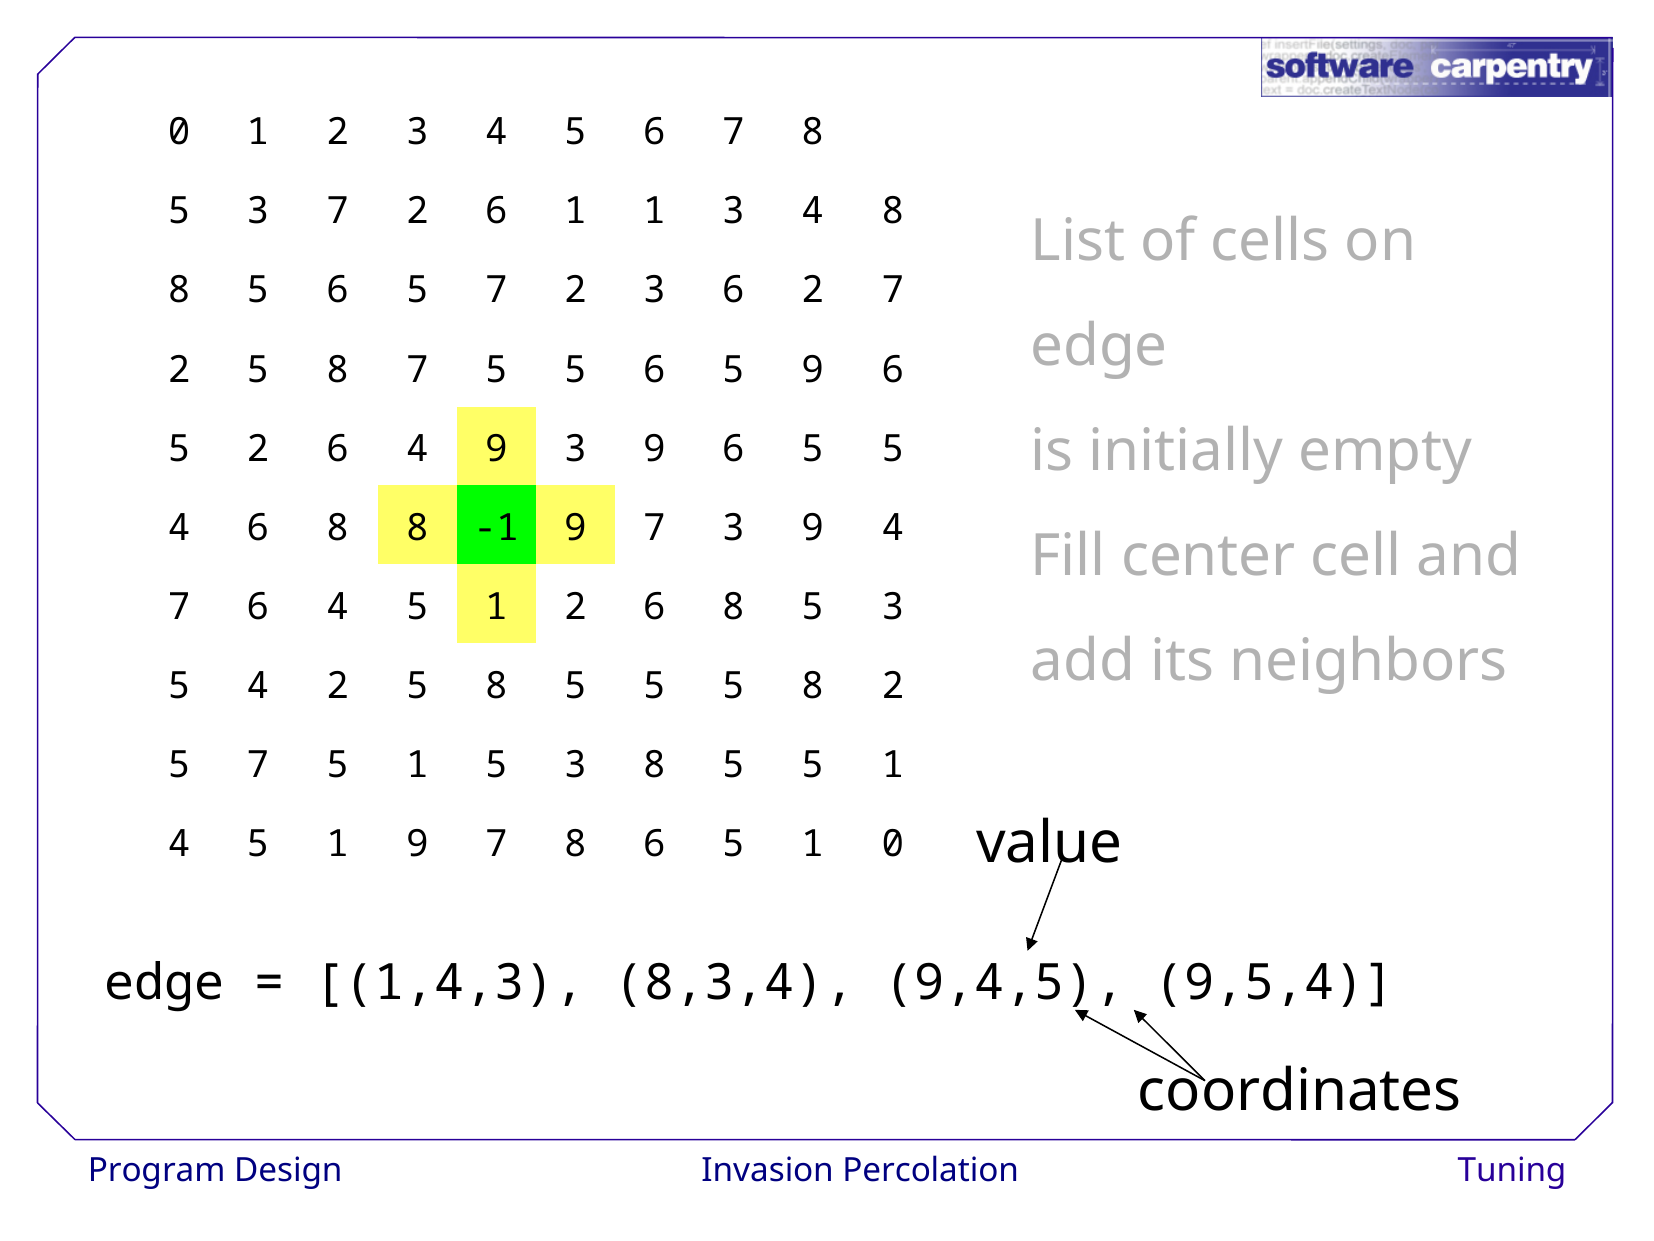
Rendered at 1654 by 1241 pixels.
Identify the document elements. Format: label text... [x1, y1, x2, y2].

table_cell 3 [694, 168, 773, 247]
table_cell 4 [140, 801, 219, 880]
table_cell 1 [773, 801, 853, 880]
table_cell 1 [297, 801, 378, 880]
table_cell 3 [536, 407, 615, 485]
text_box edge = [(1,4,3), (8,3,4), (9,4,5), (9,5,4)] [89, 927, 1508, 1034]
table_cell 9 [457, 407, 536, 485]
table_cell 5 [378, 643, 457, 722]
table_header 5 [536, 90, 615, 168]
table_cell 7 [140, 564, 219, 643]
table_header 7 [694, 90, 773, 168]
table_cell 6 [297, 247, 378, 328]
table_header 8 [773, 90, 853, 168]
table_cell 4 [378, 407, 457, 485]
table_cell 8 [140, 247, 219, 328]
table_cell 4 [140, 485, 219, 564]
table_cell 6 [219, 485, 297, 564]
text_box coordinates [1123, 1009, 1627, 1131]
table_cell 9 [773, 328, 853, 407]
table_cell 9 [536, 485, 615, 564]
table_cell 8 [615, 722, 694, 801]
text_box value [961, 761, 1288, 883]
table_cell 8 [457, 643, 536, 722]
table_cell 6 [615, 801, 694, 880]
table_cell 5 [140, 168, 219, 247]
table_cell 3 [853, 564, 933, 643]
table_cell 2 [773, 247, 853, 328]
table_cell 5 [773, 407, 853, 485]
table_cell 6 [297, 407, 378, 485]
table_cell 5 [140, 643, 219, 722]
table_cell 1 [853, 722, 933, 801]
table_cell 6 [853, 328, 933, 407]
table_cell 4 [219, 643, 297, 722]
table_cell 8 [853, 168, 933, 247]
table_cell 3 [615, 247, 694, 328]
table_cell 4 [773, 168, 853, 247]
table_cell 7 [378, 328, 457, 407]
table_header 4 [457, 90, 536, 168]
table_cell 6 [615, 328, 694, 407]
table_cell 2 [853, 643, 933, 722]
table_cell 2 [378, 168, 457, 247]
table_header 6 [615, 90, 694, 168]
table_cell 0 [853, 801, 933, 880]
table_header 3 [378, 90, 457, 168]
table_header 2 [297, 90, 378, 168]
table_cell 5 [378, 564, 457, 643]
table_cell 5 [140, 407, 219, 485]
table_cell 7 [457, 247, 536, 328]
table_cell 1 [615, 168, 694, 247]
table_header 1 [219, 90, 297, 168]
table_cell 7 [219, 722, 297, 801]
table_cell 6 [457, 168, 536, 247]
table_cell 1 [536, 168, 615, 247]
table_cell 2 [219, 407, 297, 485]
table_cell 5 [140, 722, 219, 801]
table_cell 6 [694, 247, 773, 328]
text_box coordinates [1123, 1009, 1196, 1074]
table_cell 5 [694, 801, 773, 880]
table_cell 2 [536, 247, 615, 328]
table_cell 5 [457, 722, 536, 801]
table_cell 5 [378, 247, 457, 328]
table_header 0 [140, 90, 219, 168]
table_cell 9 [773, 485, 853, 564]
table_cell 1 [378, 722, 457, 801]
table_header [853, 90, 933, 168]
table_cell 9 [378, 801, 457, 880]
table_cell 5 [694, 643, 773, 722]
table_cell 8 [378, 485, 457, 564]
table_cell 5 [853, 407, 933, 485]
table_cell 5 [694, 722, 773, 801]
table_cell 7 [457, 801, 536, 880]
table_cell 7 [615, 485, 694, 564]
table_cell 5 [615, 643, 694, 722]
table_cell 8 [297, 328, 378, 407]
table_cell 5 [219, 328, 297, 407]
table_cell 5 [536, 328, 615, 407]
table_cell 9 [615, 407, 694, 485]
table_cell 7 [853, 247, 933, 328]
table_cell 5 [773, 564, 853, 643]
table_cell 5 [219, 801, 297, 880]
table_cell -1 [457, 485, 536, 564]
table_cell 3 [536, 722, 615, 801]
table_cell 5 [297, 722, 378, 801]
table_cell 3 [694, 485, 773, 564]
table_cell 5 [773, 722, 853, 801]
table_cell 5 [694, 328, 773, 407]
table_cell 5 [457, 328, 536, 407]
picture [1261, 39, 1613, 97]
table_cell 7 [297, 168, 378, 247]
table_cell 2 [140, 328, 219, 407]
table_cell 6 [694, 407, 773, 485]
table_cell 8 [694, 564, 773, 643]
table_cell 1 [457, 564, 536, 643]
table_cell 2 [297, 643, 378, 722]
table_cell 2 [536, 564, 615, 643]
table_cell 6 [219, 564, 297, 643]
table_cell 4 [297, 564, 378, 643]
table_cell 8 [536, 801, 615, 880]
table_cell 5 [219, 247, 297, 328]
table_cell 8 [297, 485, 378, 564]
table_cell 3 [219, 168, 297, 247]
table_cell 4 [853, 485, 933, 564]
table_cell 5 [536, 643, 615, 722]
table_cell 8 [773, 643, 853, 722]
text_box List of cells on edge is initially empty Fill center cell and add its neighbors [1015, 159, 1580, 700]
table_cell 6 [615, 564, 694, 643]
